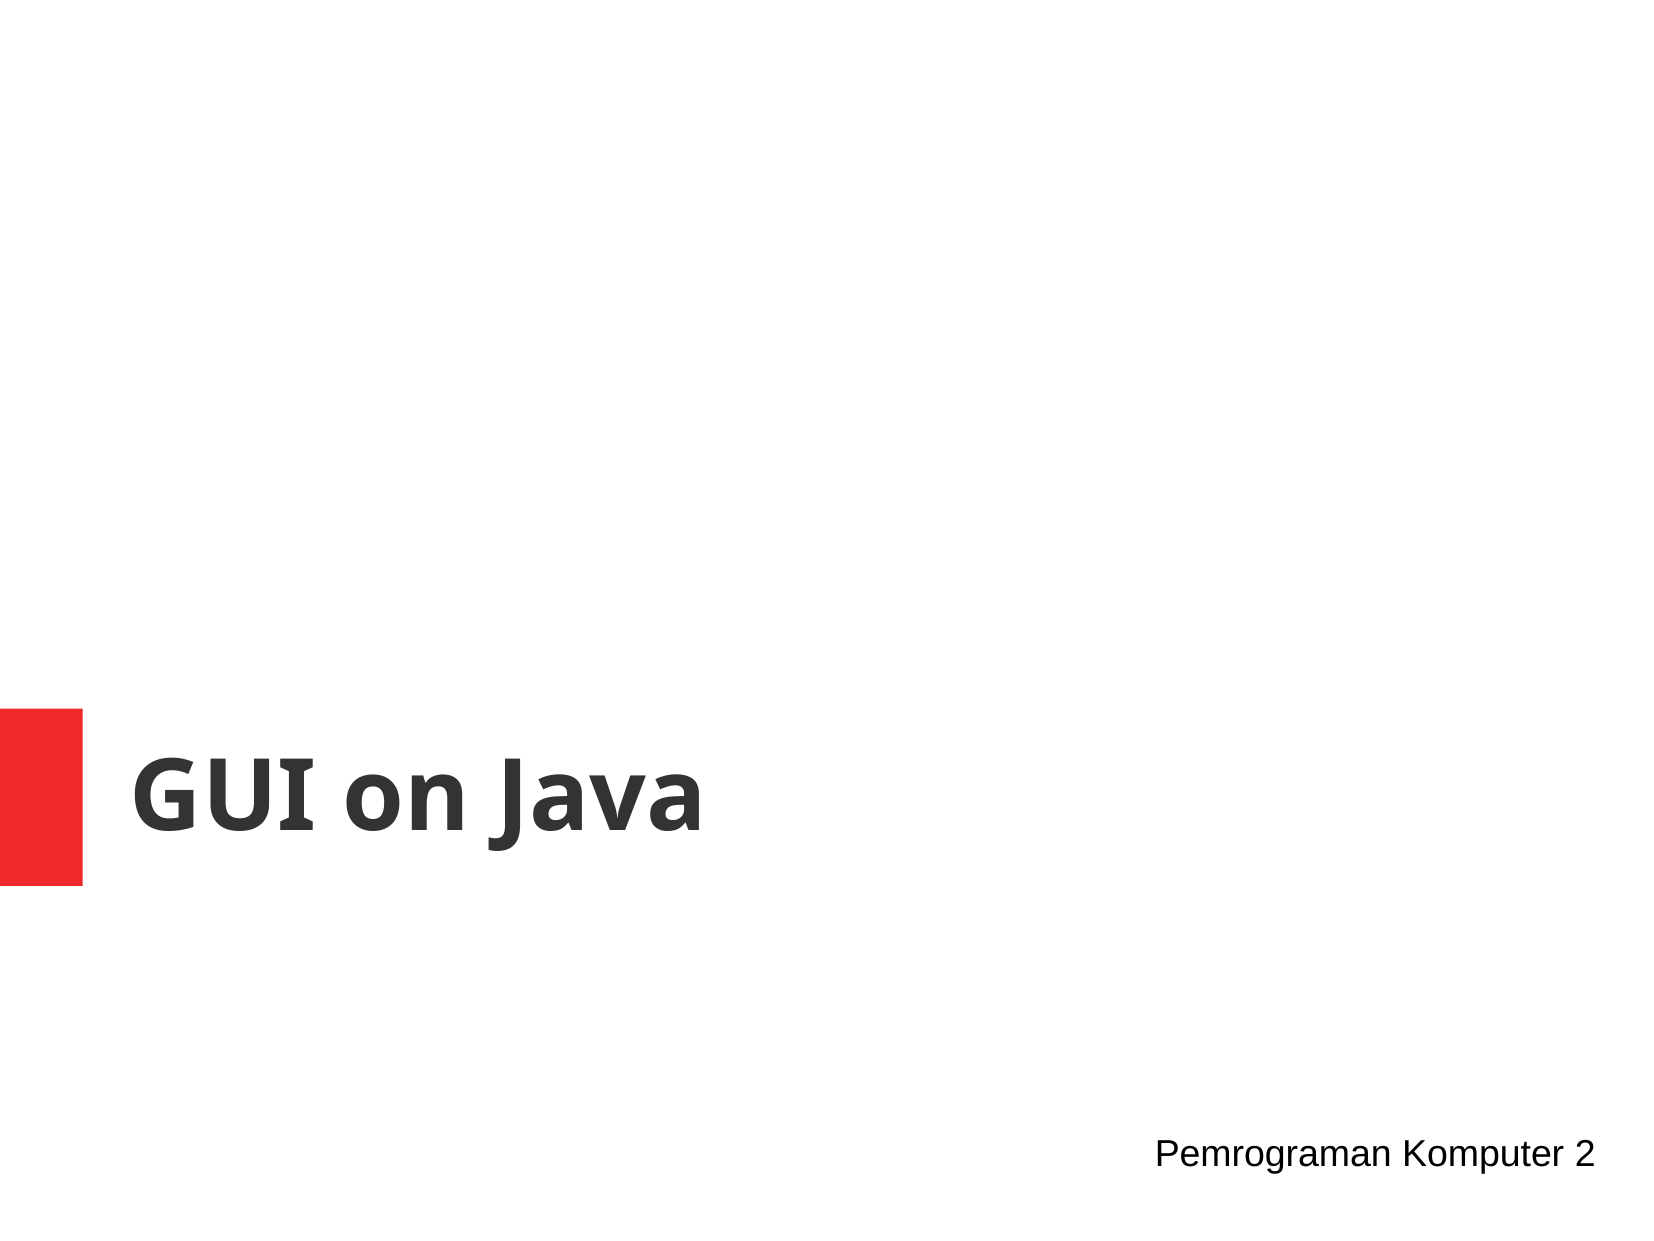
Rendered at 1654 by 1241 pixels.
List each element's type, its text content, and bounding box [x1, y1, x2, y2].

text_box Pemrograman Komputer 2 [1140, 1125, 1611, 1182]
title GUI on Java [129, 673, 1536, 910]
